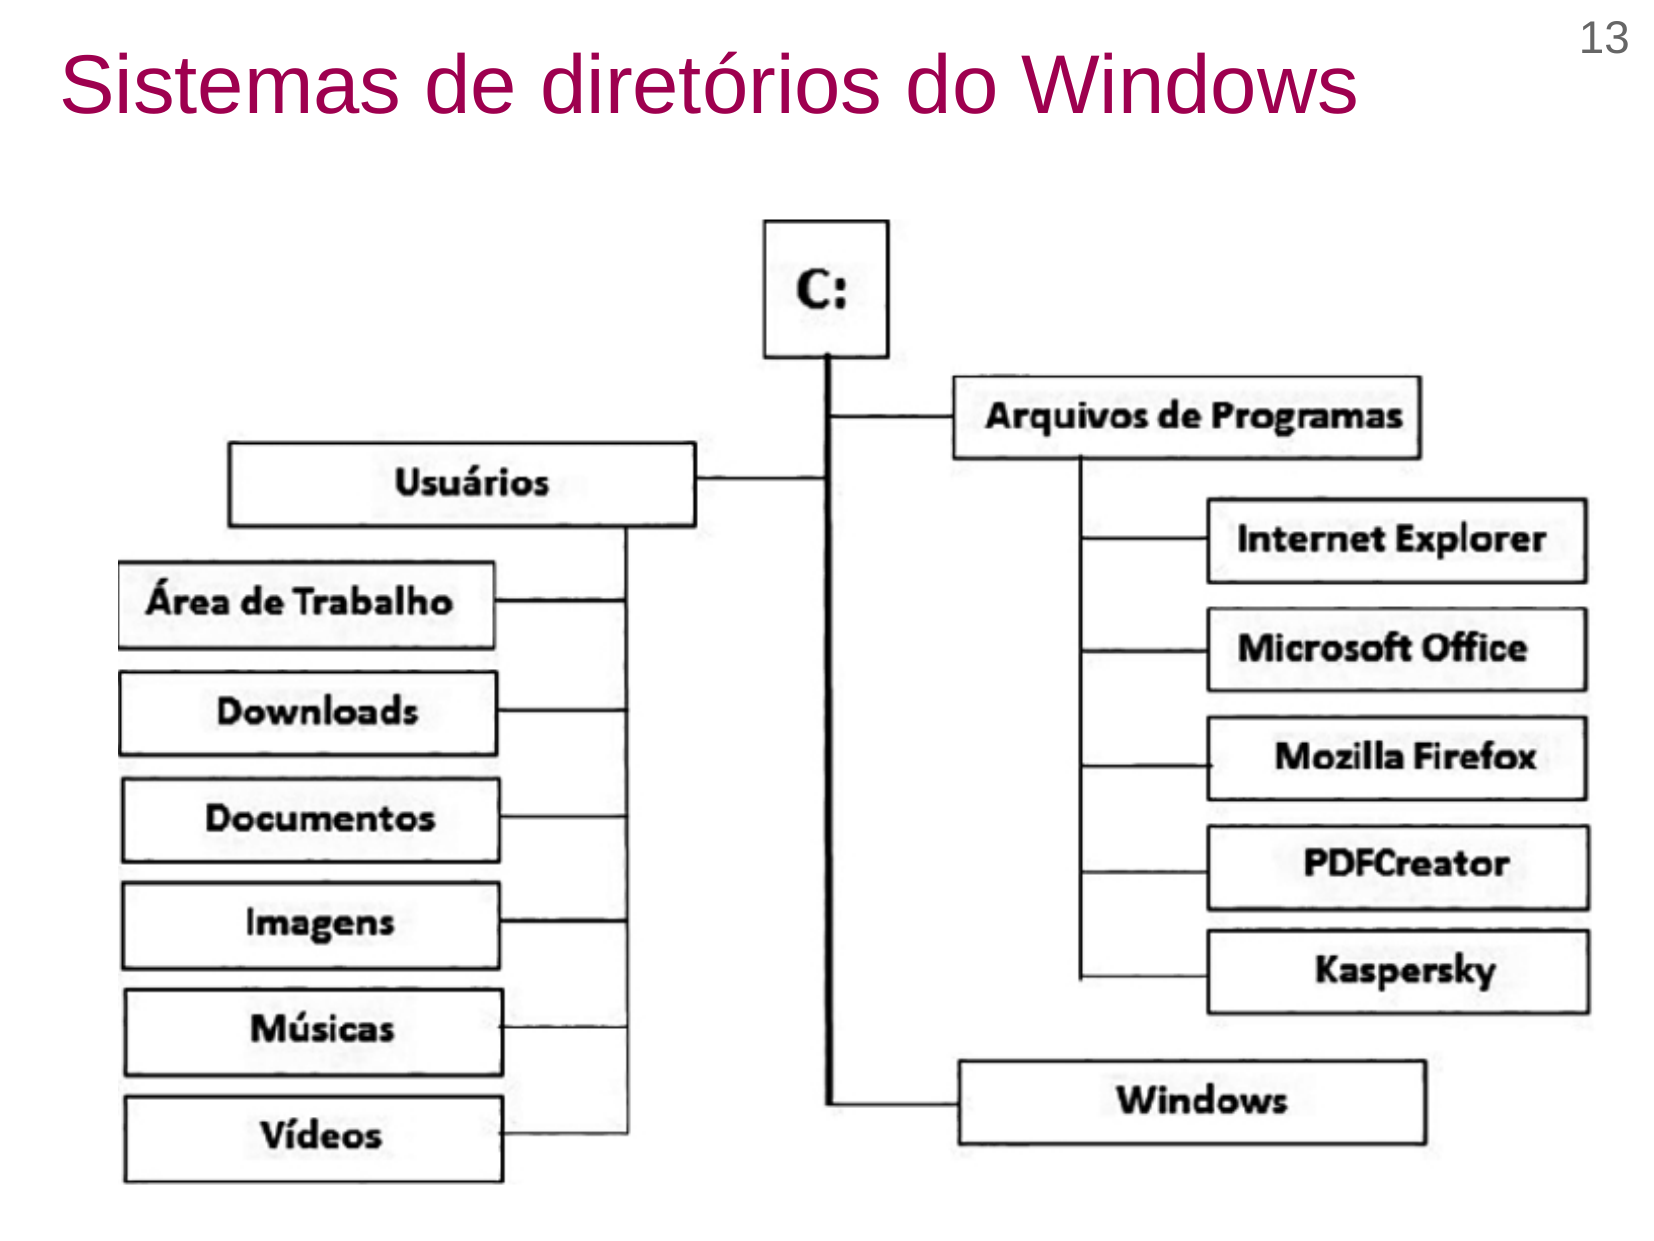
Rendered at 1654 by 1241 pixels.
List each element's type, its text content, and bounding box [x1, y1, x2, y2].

title Sistemas de diretórios do Windows [59, 29, 1595, 148]
picture [118, 218, 1602, 1188]
